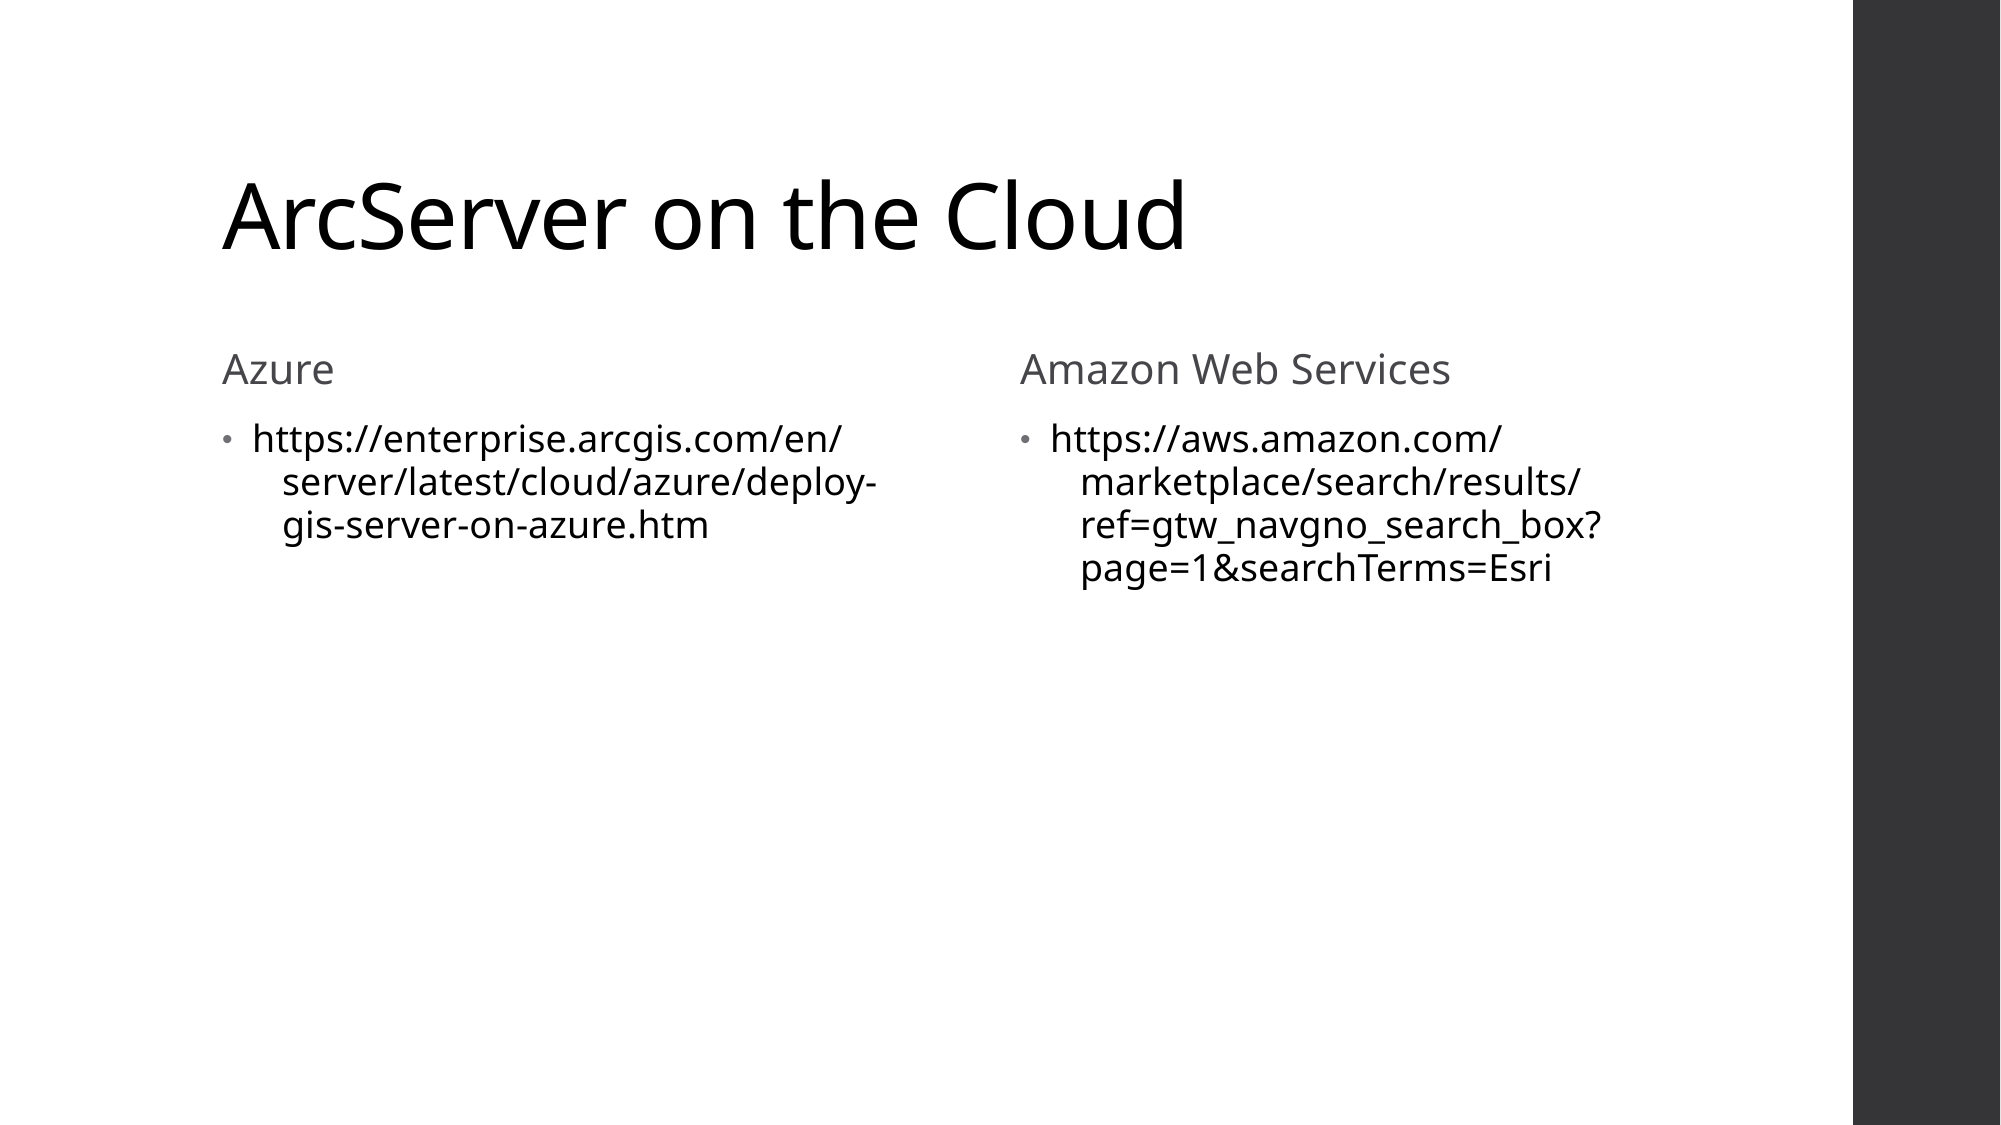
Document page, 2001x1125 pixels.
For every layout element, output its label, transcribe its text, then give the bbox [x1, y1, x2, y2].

list https://enterprise.arcgis.com/en/server/latest/cloud/azure/deploy-gis-server-on-azure.htm [206, 411, 942, 1013]
list https://aws.amazon.com/marketplace/search/results/ref=gtw_navgno_search_box?page=1&searchTerms=Esri [1005, 411, 1741, 1013]
list Amazon Web Services [1005, 281, 1741, 402]
title ArcServer on the Cloud [206, 60, 1797, 278]
list Azure [206, 281, 942, 402]
